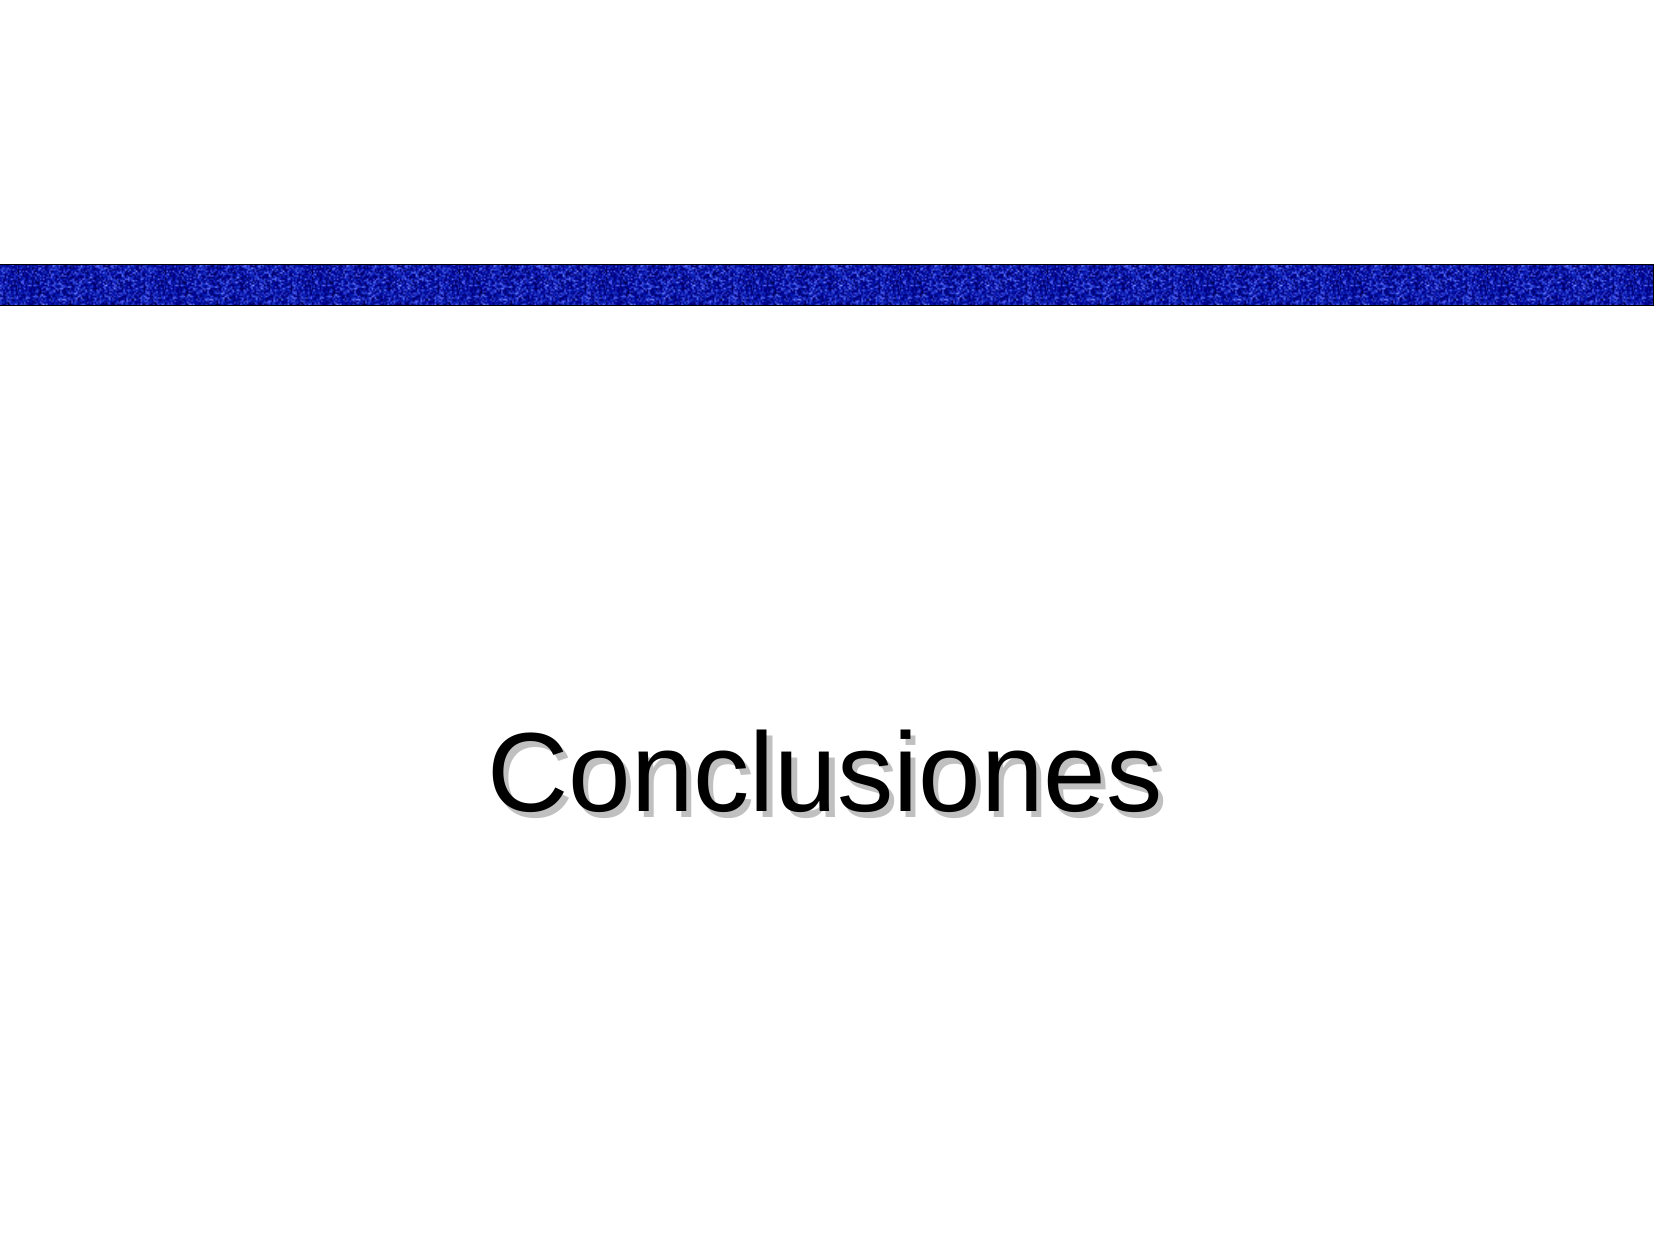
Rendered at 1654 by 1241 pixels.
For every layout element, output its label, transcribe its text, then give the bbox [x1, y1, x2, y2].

subtitle Conclusiones [101, 370, 1549, 1175]
picture [0, 265, 1653, 305]
